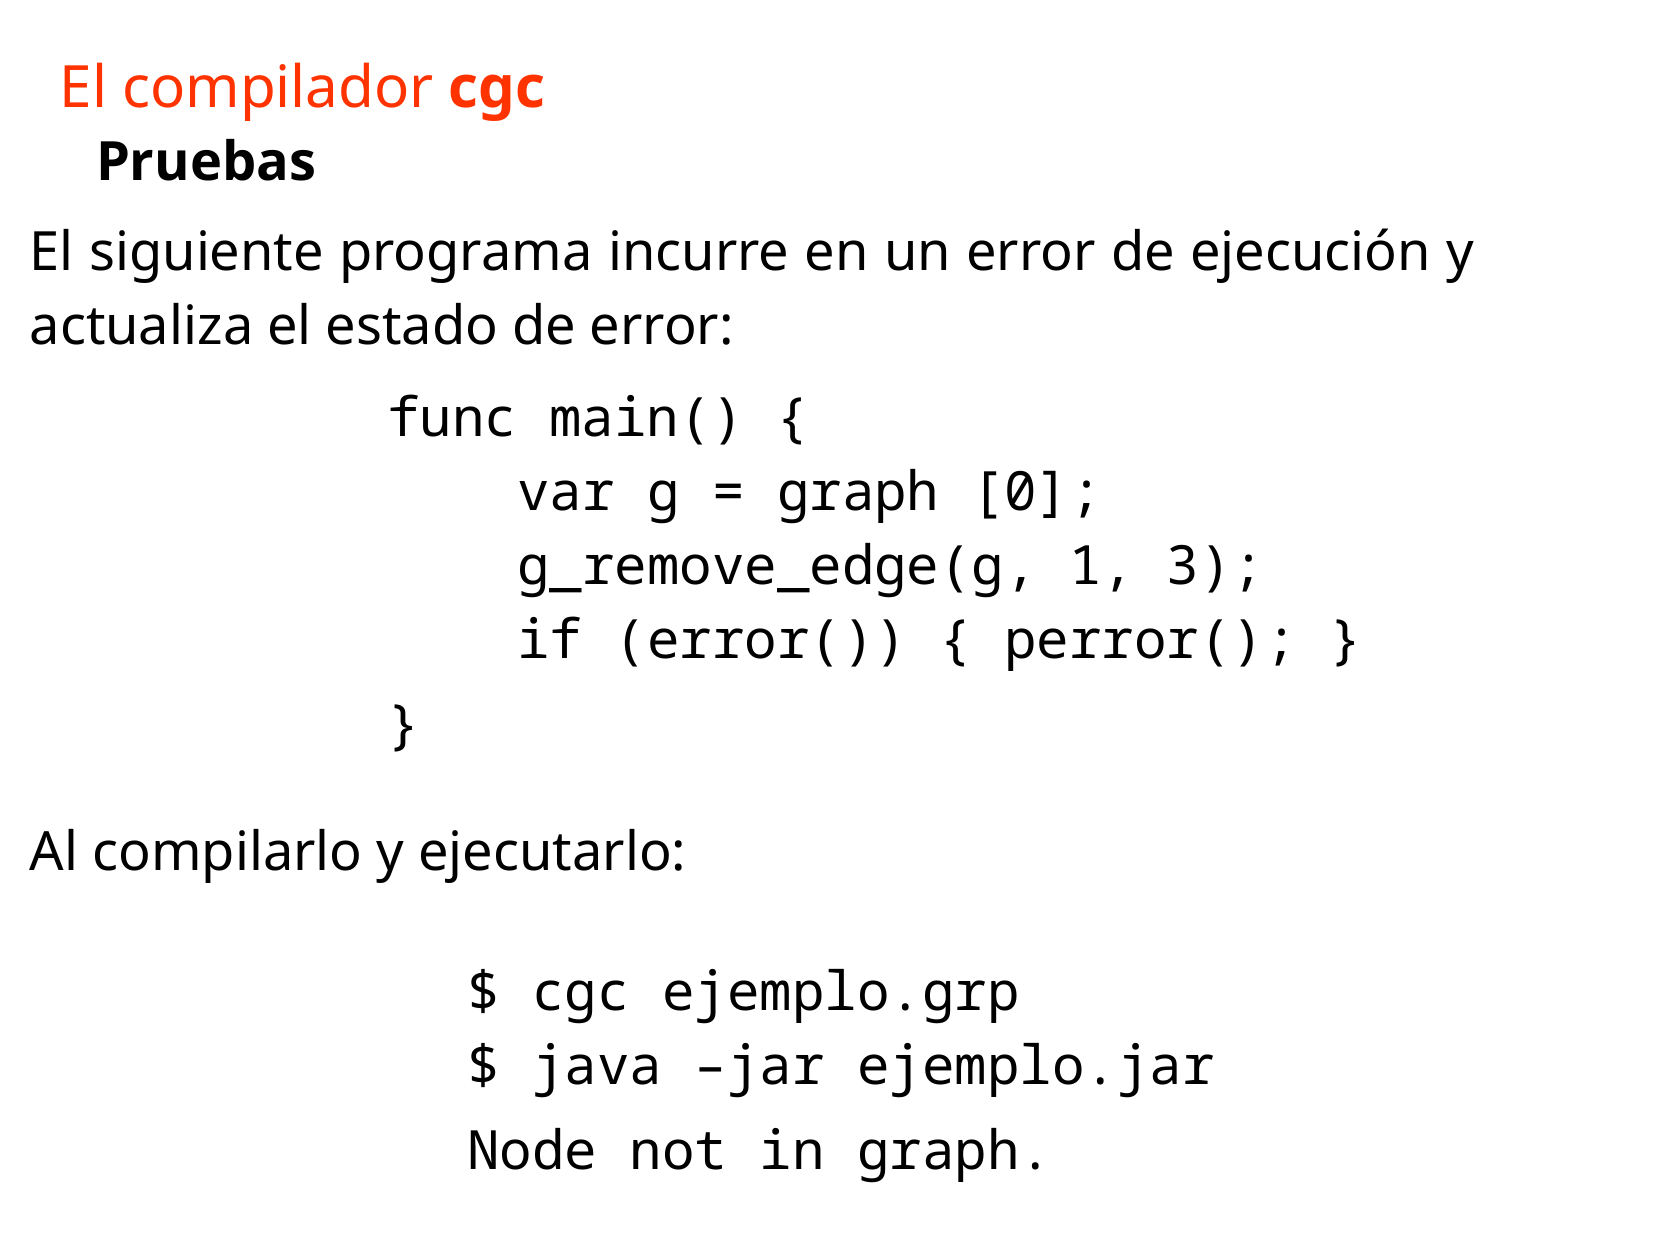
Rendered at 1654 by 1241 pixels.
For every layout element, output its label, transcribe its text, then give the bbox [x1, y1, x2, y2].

text_box El siguiente programa incurre en un error de ejecución y actualiza el estado de error: [15, 204, 1636, 351]
text_box func main() { var g = graph [0]; g_remove_edge(g, 1, 3); if (error()) { perror(); } } [372, 370, 1377, 722]
text_box El compilador cgc [45, 38, 1591, 139]
text_box Pruebas [81, 114, 1249, 195]
text_box Al compilarlo y ejecutarlo: [15, 804, 689, 886]
text_box $ cgc ejemplo.grp $ java –jar ejemplo.jar Node not in graph. [452, 945, 1231, 1166]
